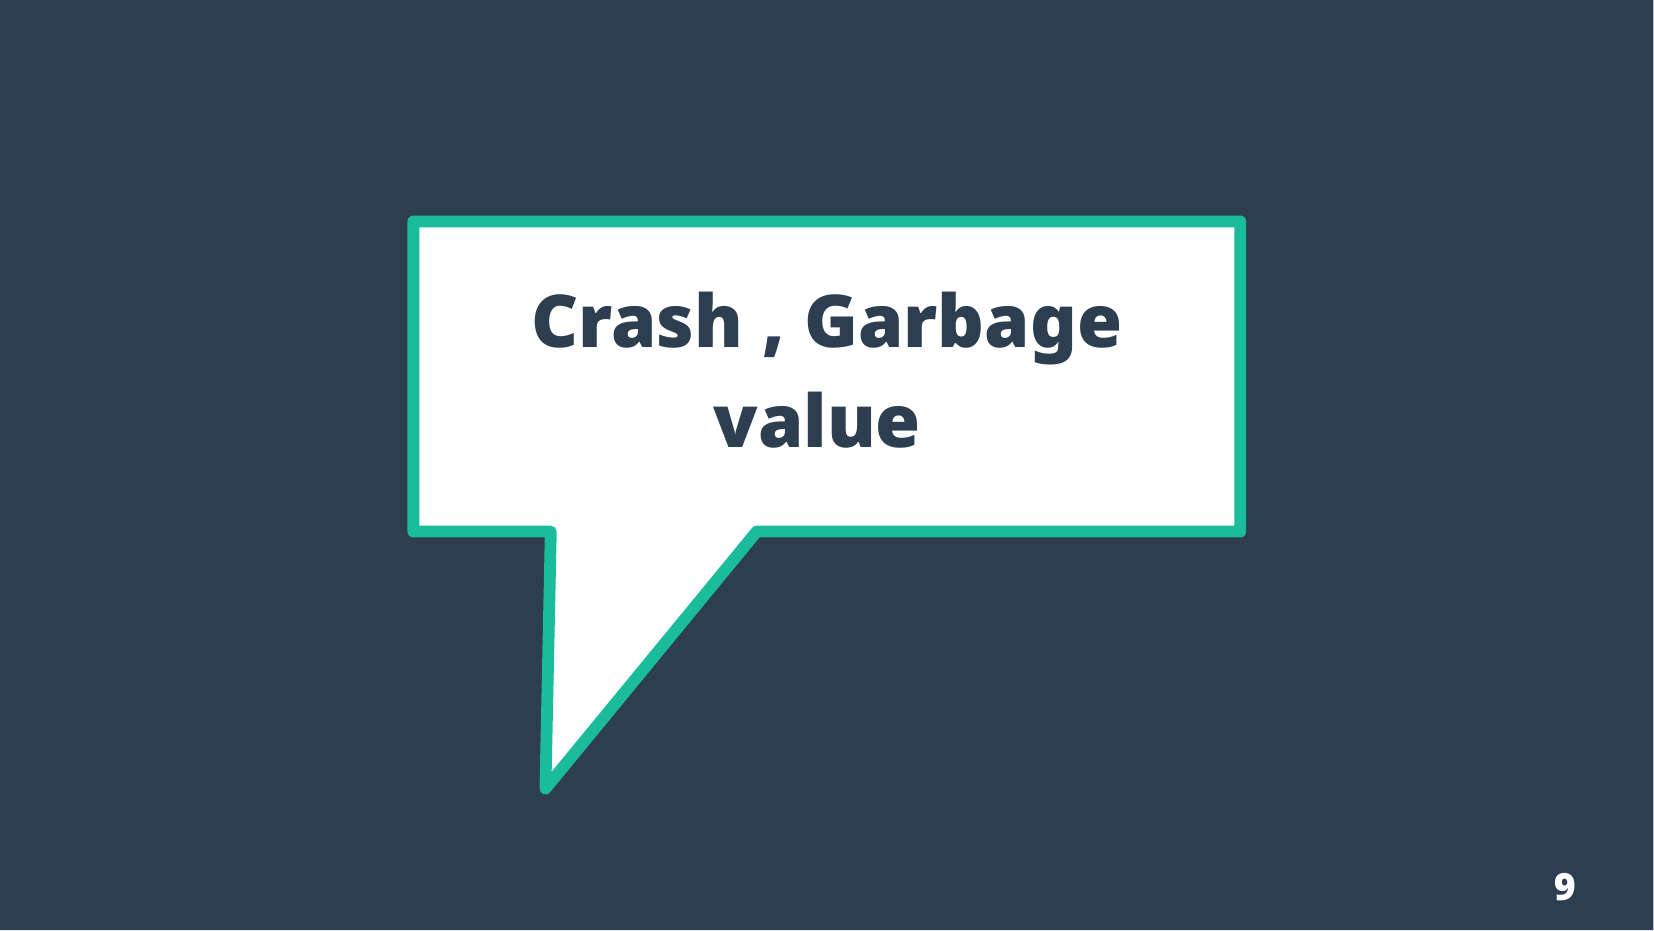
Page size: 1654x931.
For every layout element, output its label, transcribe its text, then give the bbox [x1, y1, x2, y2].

title Crash , Garbage value [442, 236, 1211, 502]
